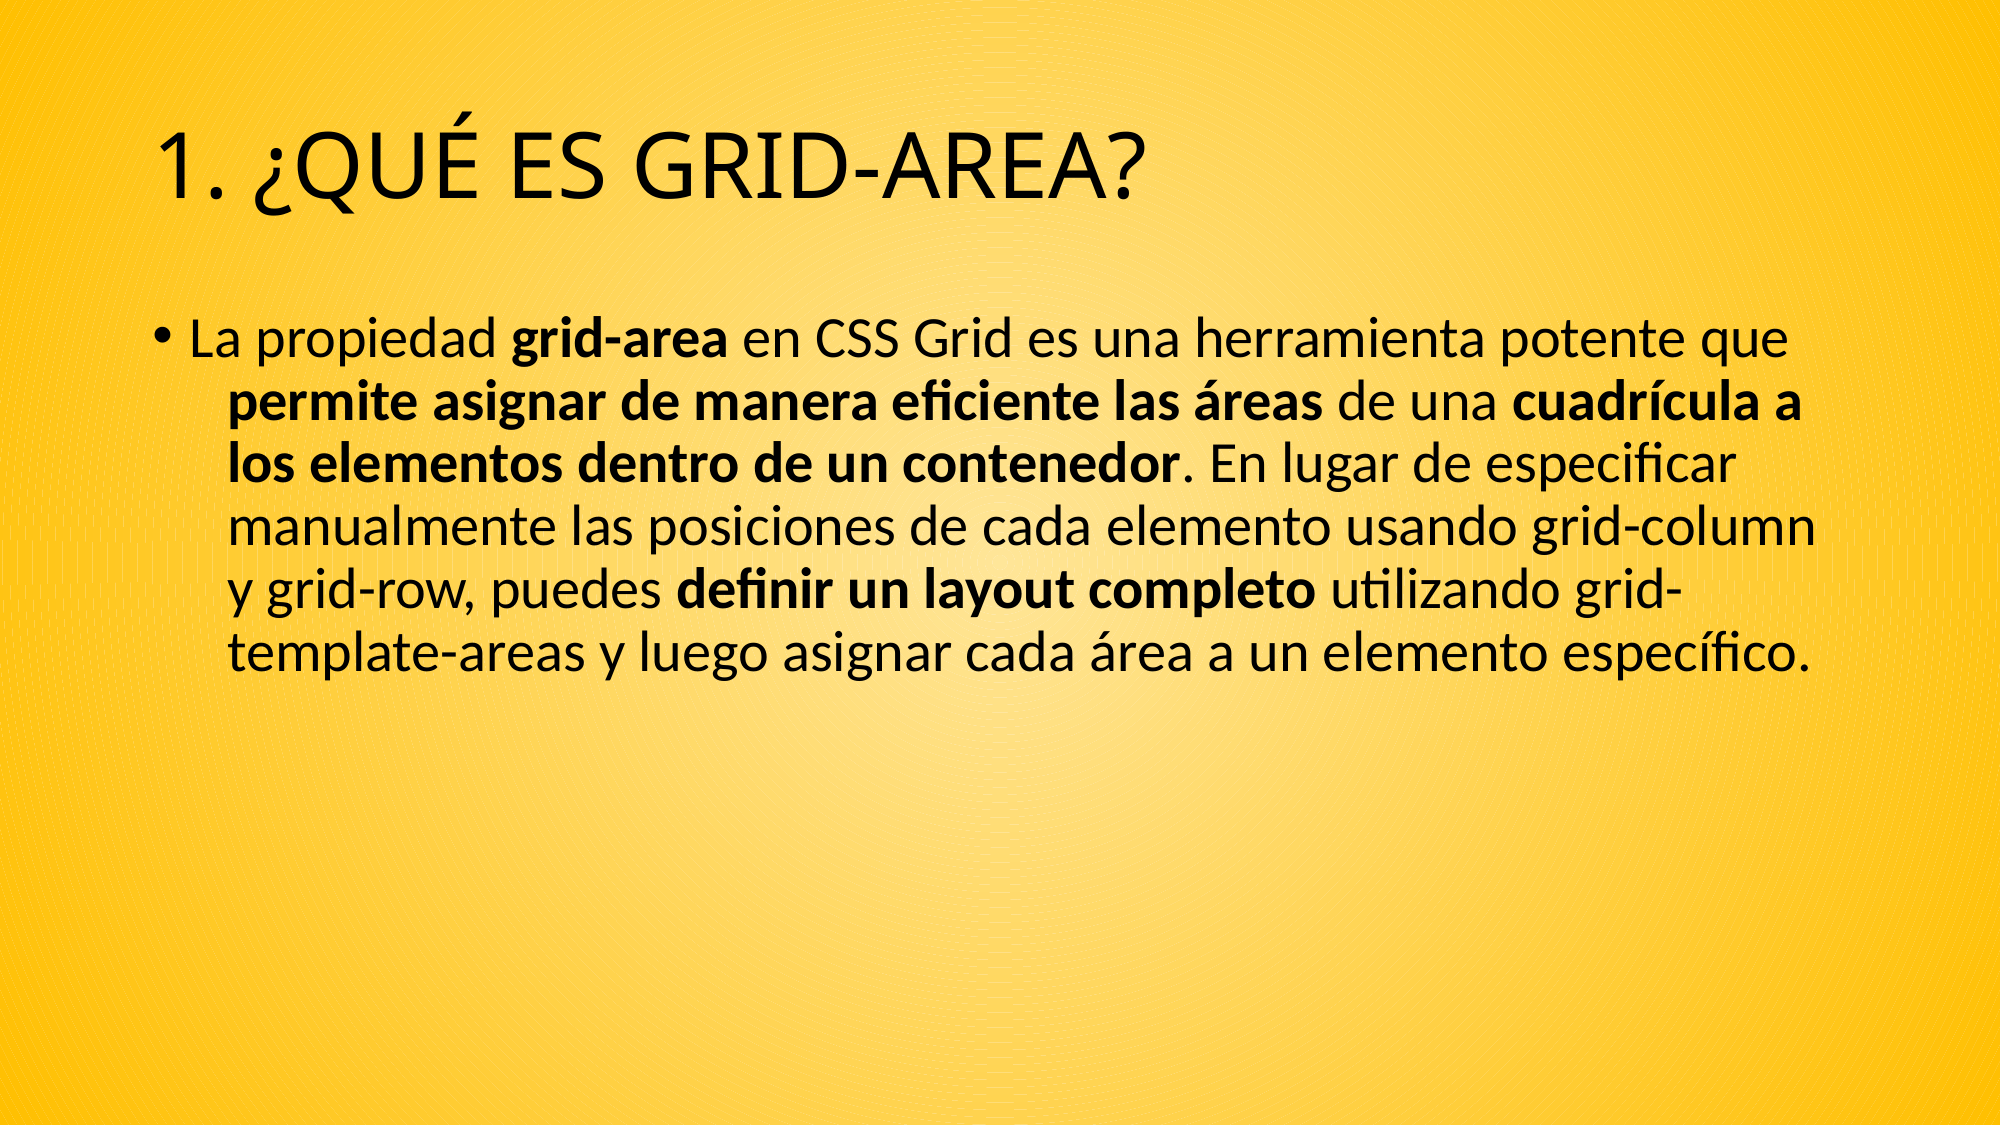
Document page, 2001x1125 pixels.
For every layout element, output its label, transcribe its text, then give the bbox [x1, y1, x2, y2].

title 1. ¿QUÉ ES GRID-AREA? [137, 59, 1863, 278]
list La propiedad grid-area en CSS Grid es una herramienta potente que permite asignar de manera eficiente las áreas de una cuadrícula a los elementos dentro de un contenedor. En lugar de especificar manualmente las posiciones de cada elemento usando grid-column y grid-row, puedes definir un layout completo utilizando grid-template-areas y luego asignar cada área a un elemento específico. [137, 299, 1863, 1014]
